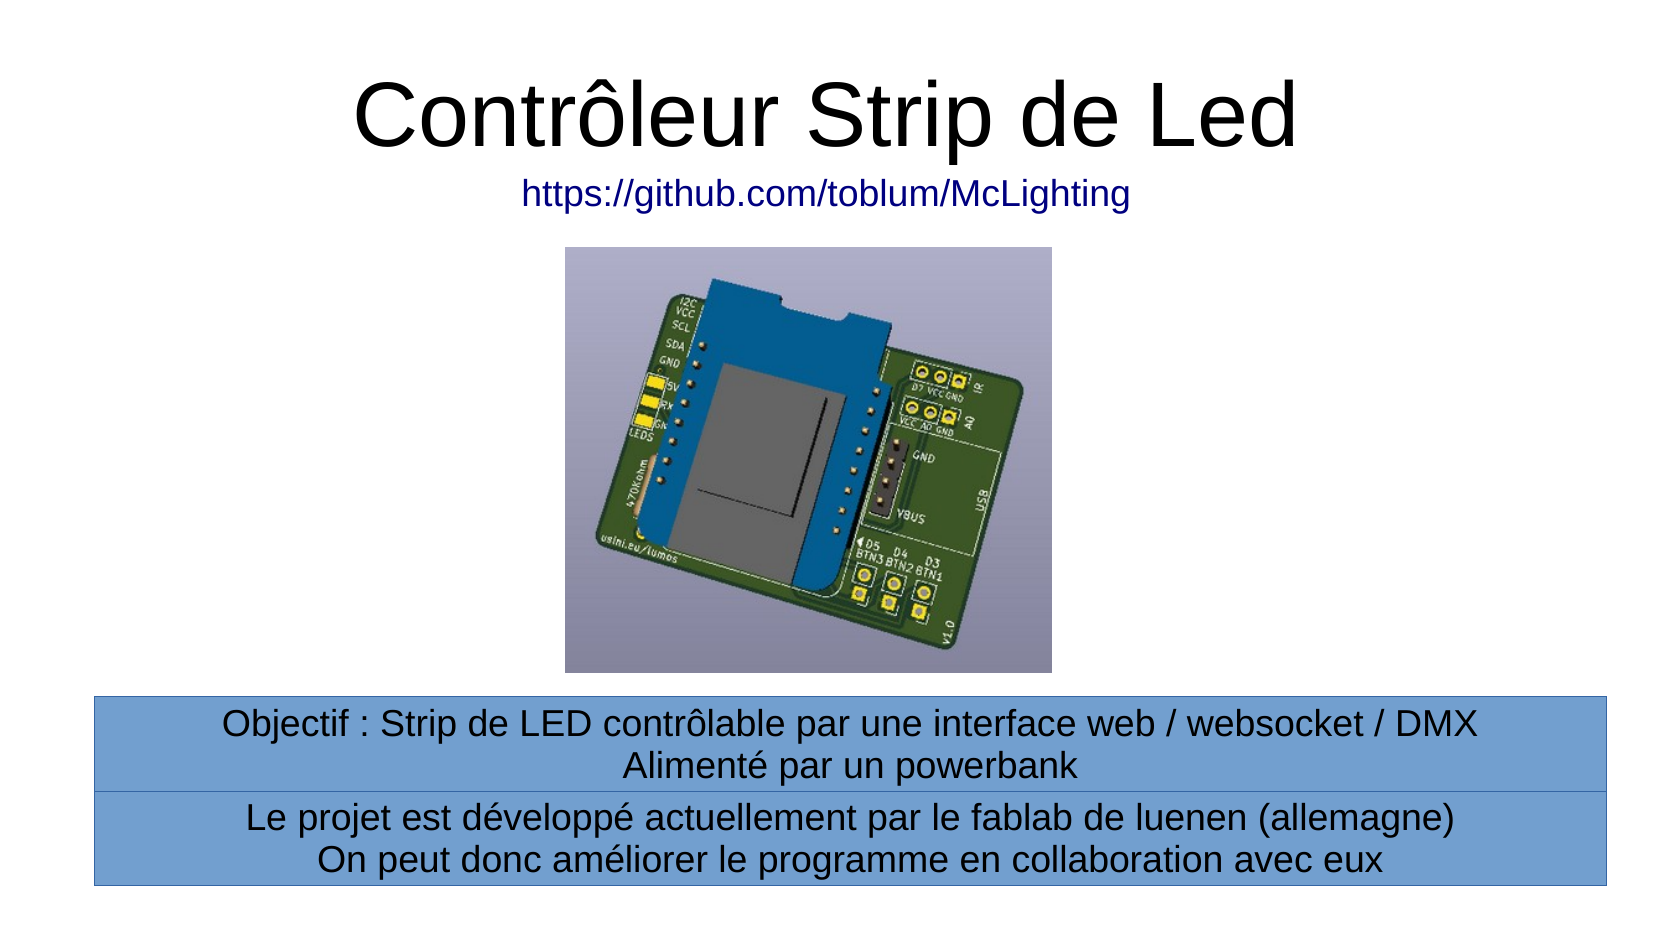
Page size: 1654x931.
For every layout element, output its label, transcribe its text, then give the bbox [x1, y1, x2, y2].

text_box Objectif : Strip de LED contrôlable par une interface web / websocket / DMX Alimenté par un powerbank [94, 696, 1607, 791]
title Contrôleur Strip de Led [82, 37, 1571, 193]
picture [565, 247, 1052, 673]
text_box Le projet est développé actuellement par le fablab de luenen (allemagne) On peut donc améliorer le programme en collaboration avec eux [94, 791, 1607, 886]
text_box https://github.com/toblum/McLighting [506, 165, 1147, 223]
